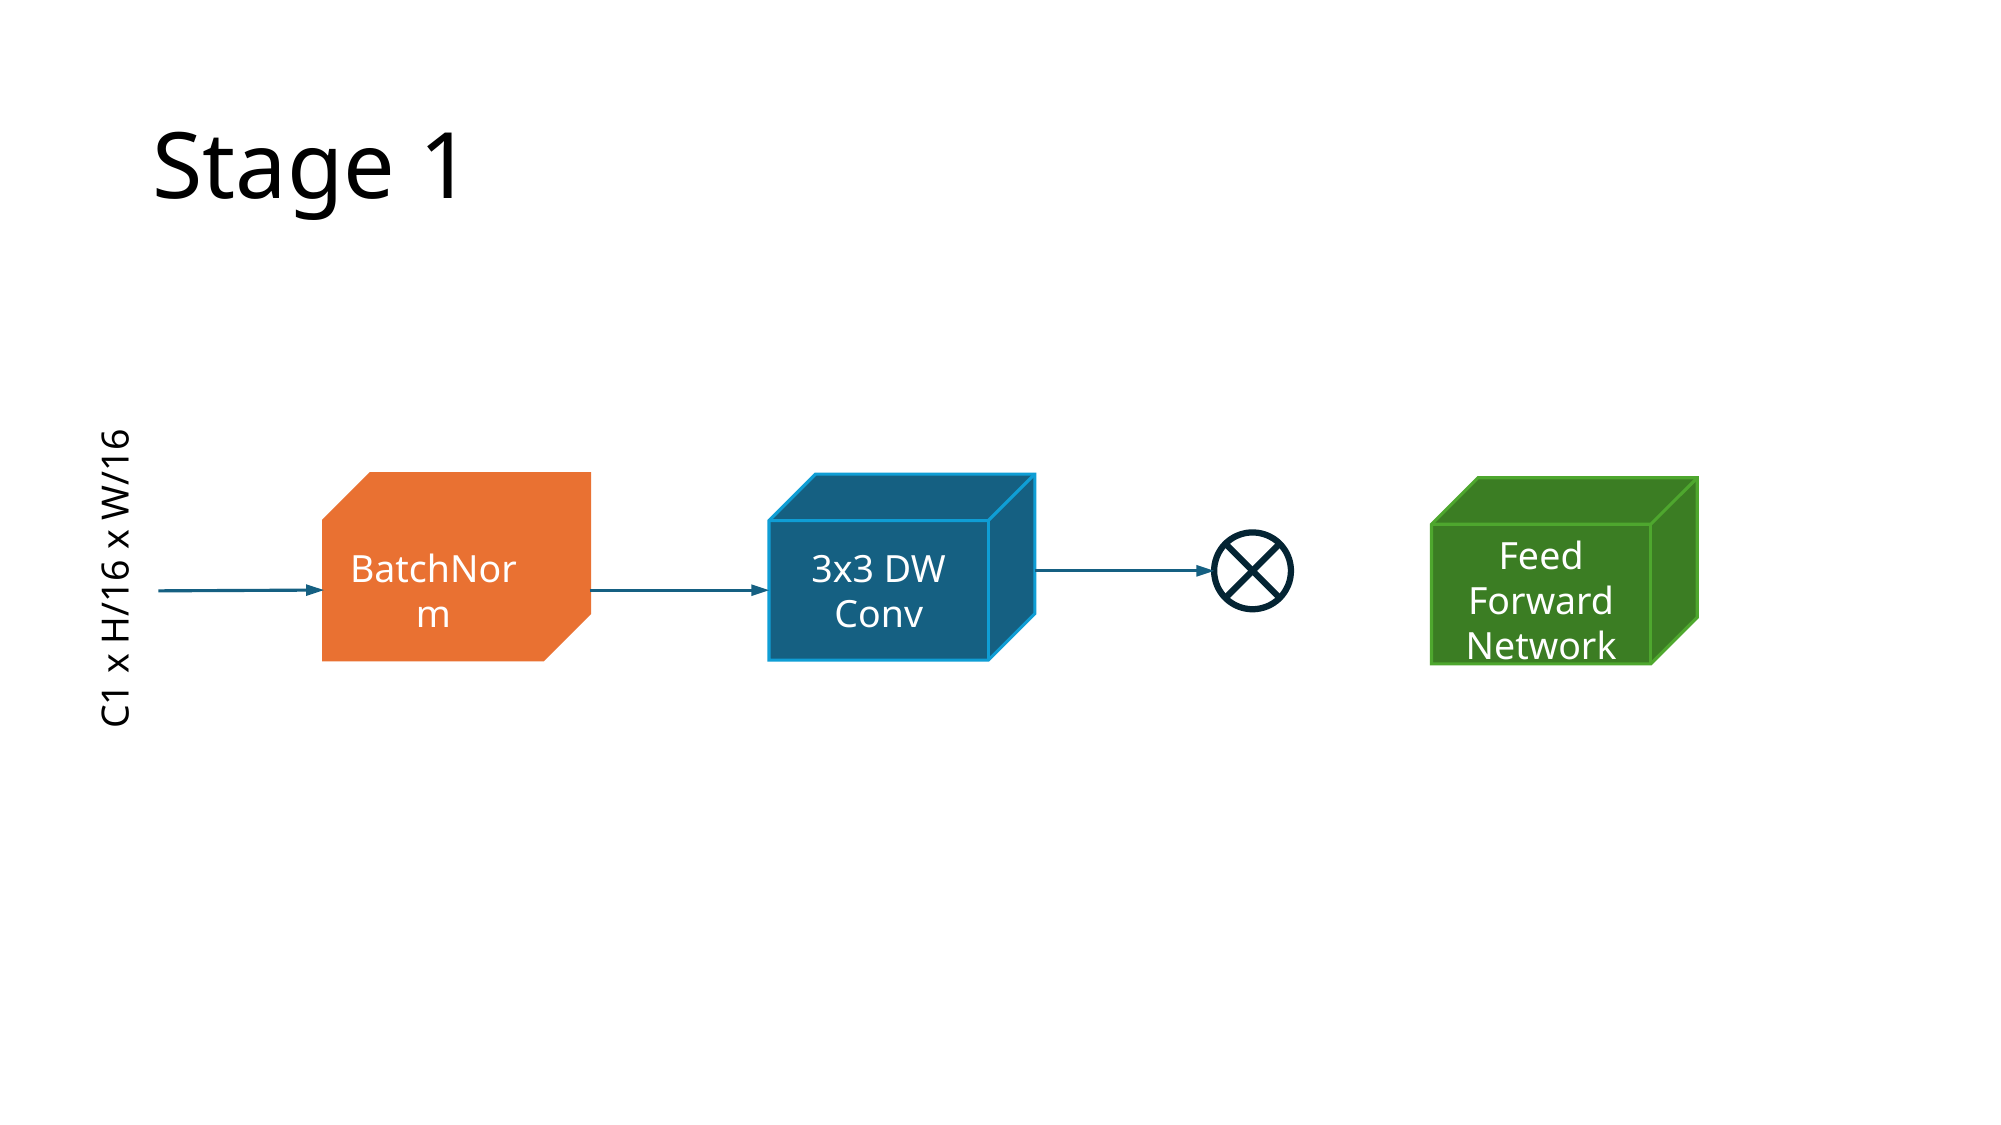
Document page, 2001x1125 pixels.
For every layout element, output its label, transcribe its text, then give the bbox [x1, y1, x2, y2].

text_box Feed Forward Network [1431, 477, 1698, 664]
title Stage 1 [137, 59, 1863, 278]
text_box C1 x H/16 x W/16 [83, 436, 145, 744]
text_box 3x3 DW Conv [769, 474, 1035, 661]
text_box BatchNorm [323, 473, 590, 660]
